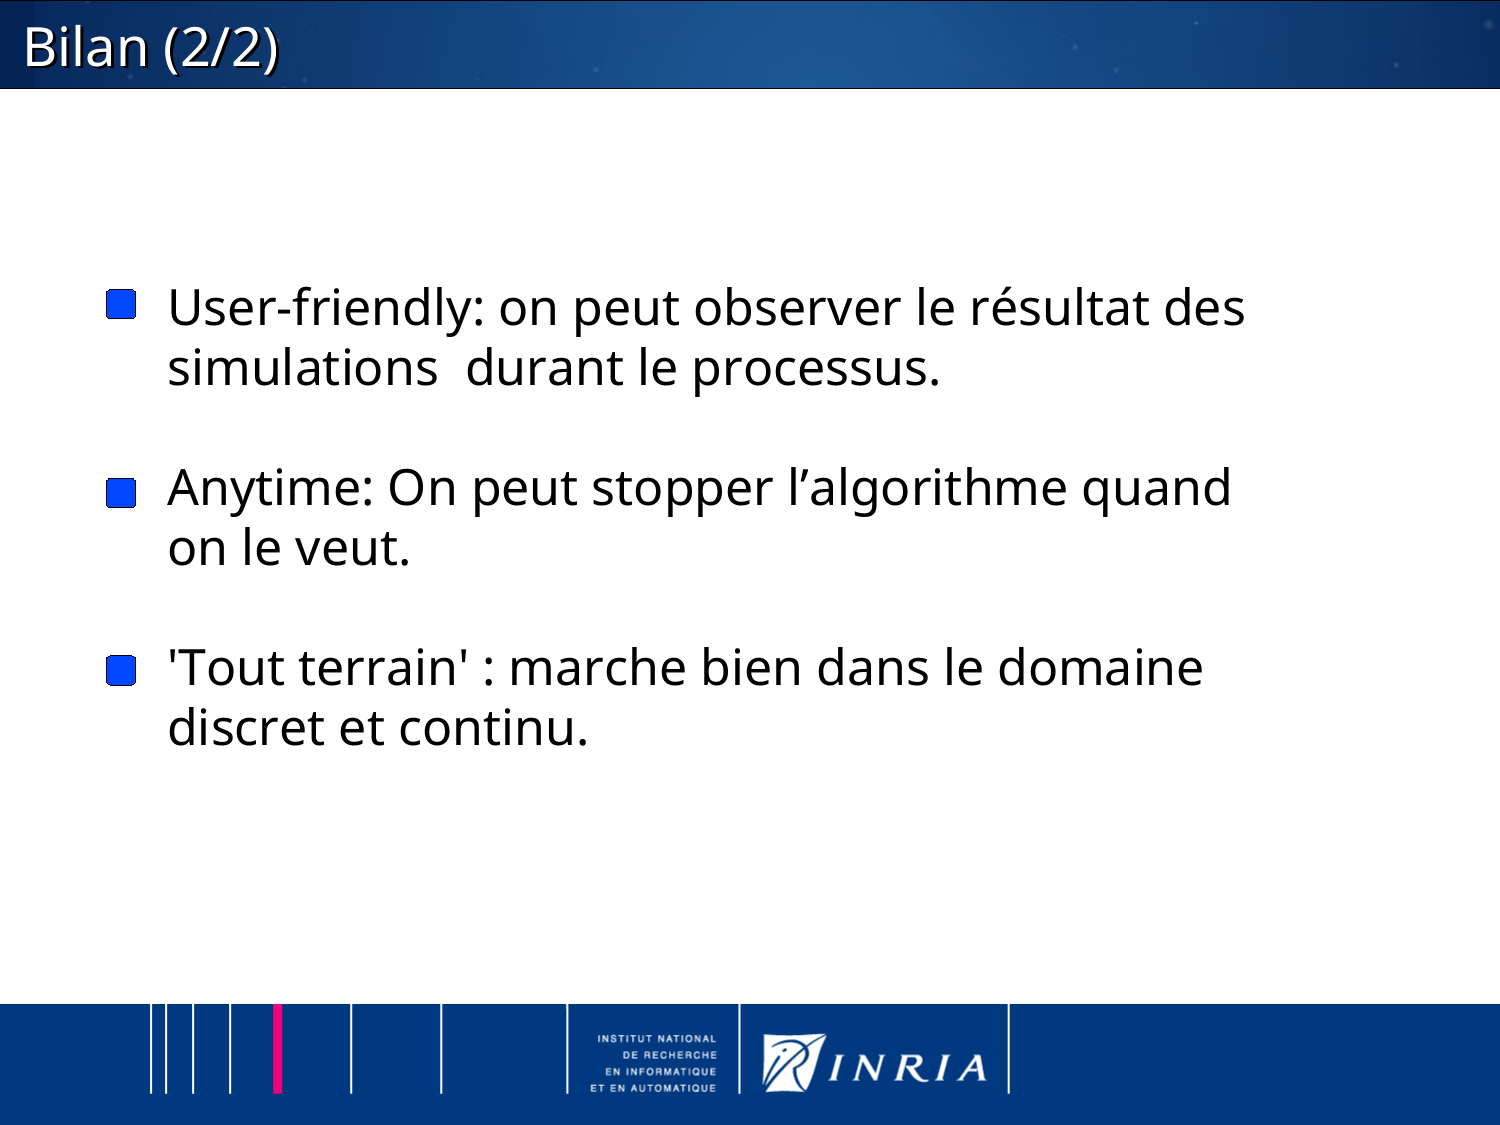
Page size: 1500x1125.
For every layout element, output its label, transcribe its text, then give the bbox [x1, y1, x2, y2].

picture [0, 1004, 1500, 1125]
text_box [106, 655, 136, 686]
text_box [106, 289, 136, 319]
text_box [106, 478, 136, 508]
text_box User-friendly: on peut observer le résultat des simulations durant le processus. Anytime: On peut stopper l’algorithme quand on le veut. 'Tout terrain' : marche bien dans le domaine discret et continu. [152, 268, 1305, 824]
text_box Bilan (2/2) [0, 0, 1500, 89]
